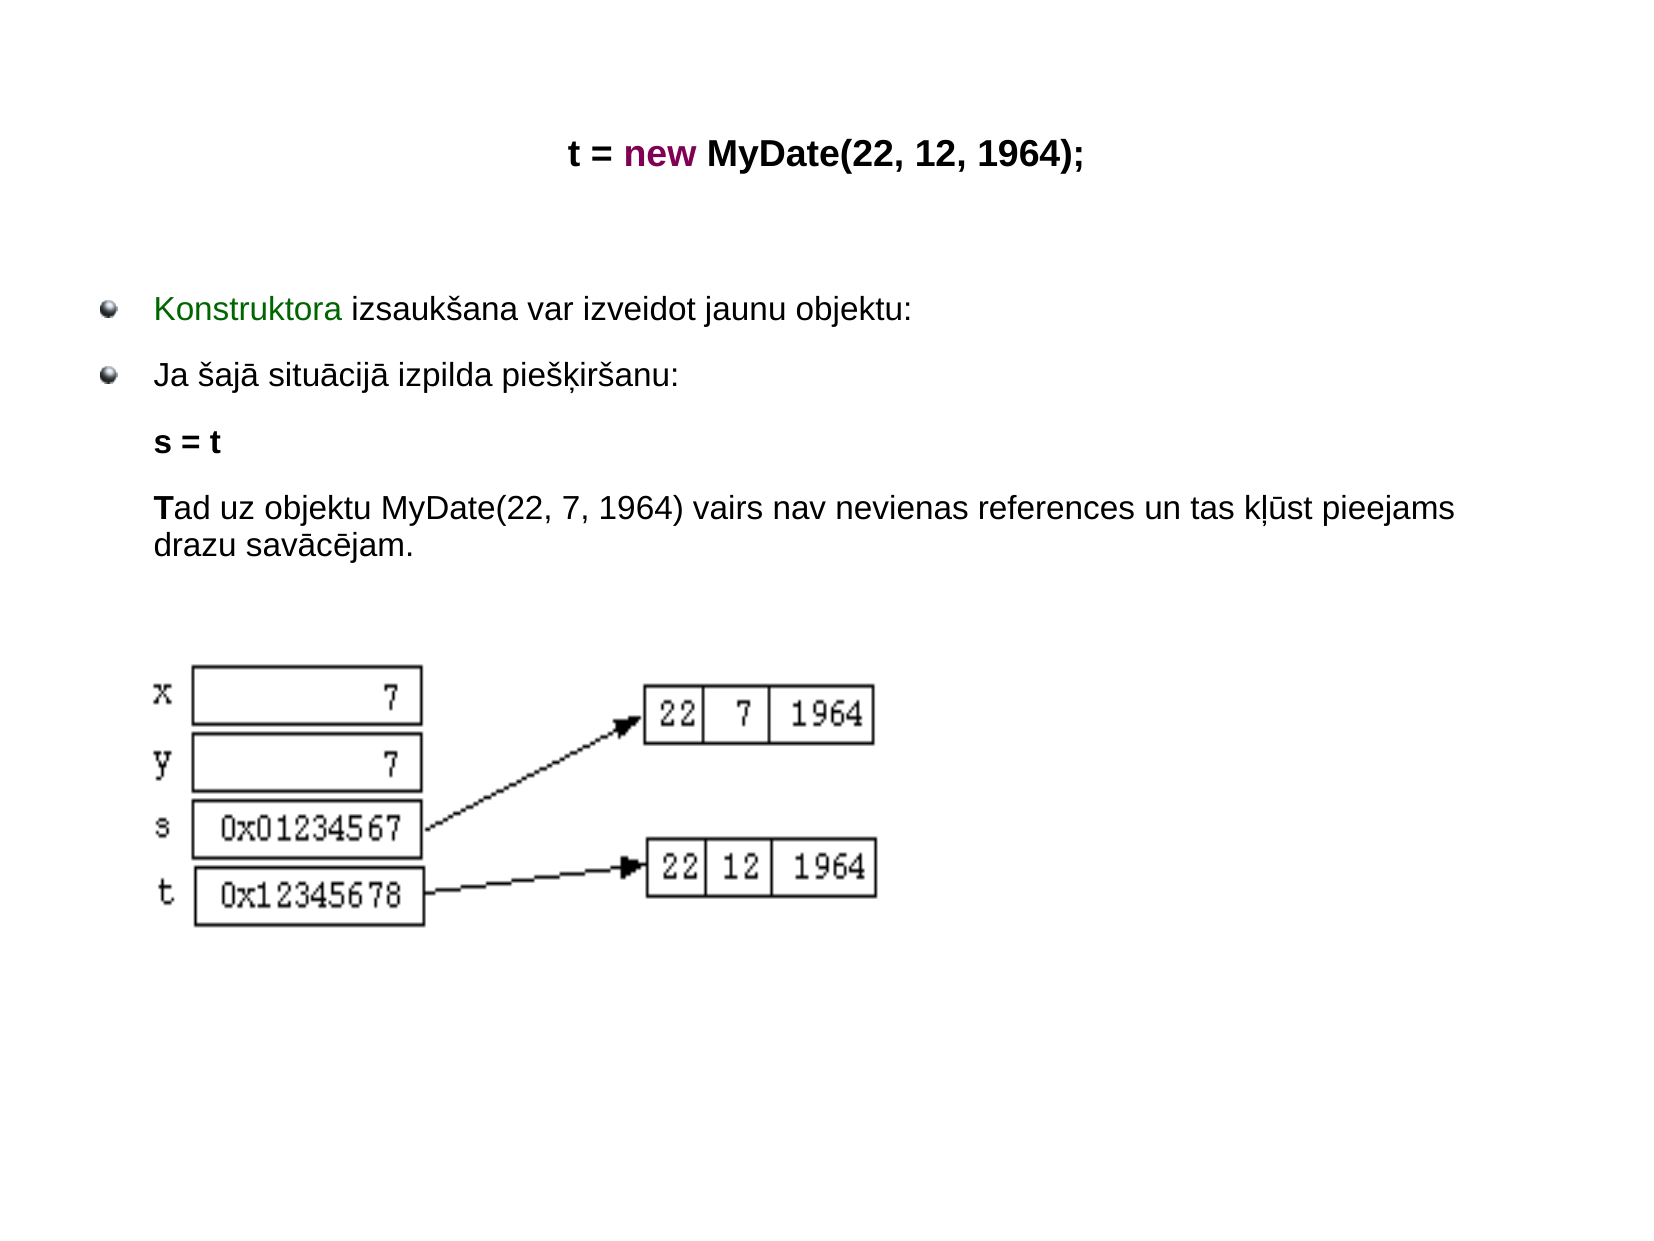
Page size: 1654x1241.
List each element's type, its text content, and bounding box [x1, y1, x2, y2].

list Konstruktora izsaukšana var izveidot jaunu objektu: Ja šajā situācijā izpilda piešķiršanu: s = t Tad uz objektu MyDate(22, 7, 1964) vairs nav nevienas references un tas kļūst pieejams drazu savācējam. [82, 290, 1538, 1010]
picture [129, 625, 898, 934]
title t = new MyDate(22, 12, 1964); [82, 49, 1571, 257]
